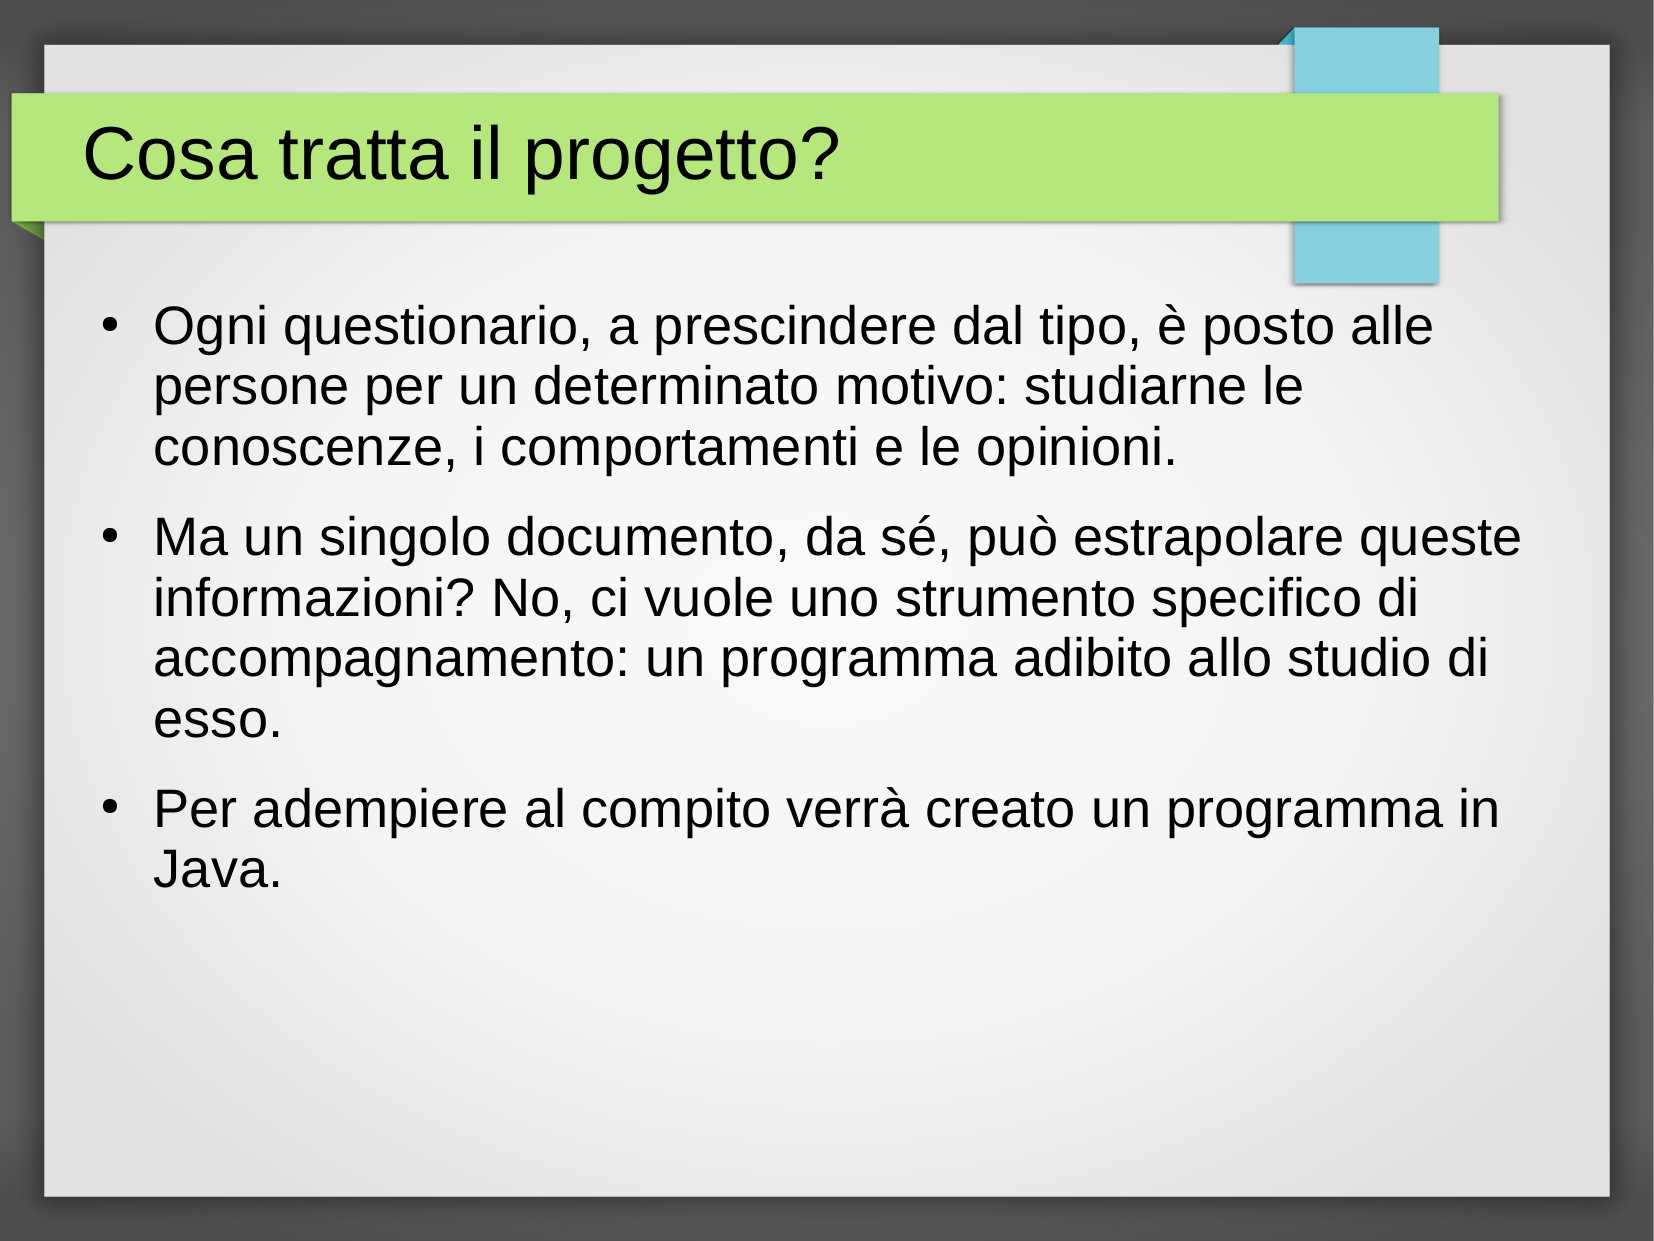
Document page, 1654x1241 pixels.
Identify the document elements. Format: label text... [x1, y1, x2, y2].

title Cosa tratta il progetto? [82, 94, 1264, 213]
list Ogni questionario, a prescindere dal tipo, è posto alle persone per un determinato motivo: studiarne le conoscenze, i comportamenti e le opinioni. Ma un singolo documento, da sé, può estrapolare queste informazioni? No, ci vuole uno strumento specifico di accompagnamento: un programma adibito allo studio di esso. Per adempiere al compito verrà creato un programma in Java. [82, 295, 1571, 1015]
picture [0, 0, 1654, 1241]
